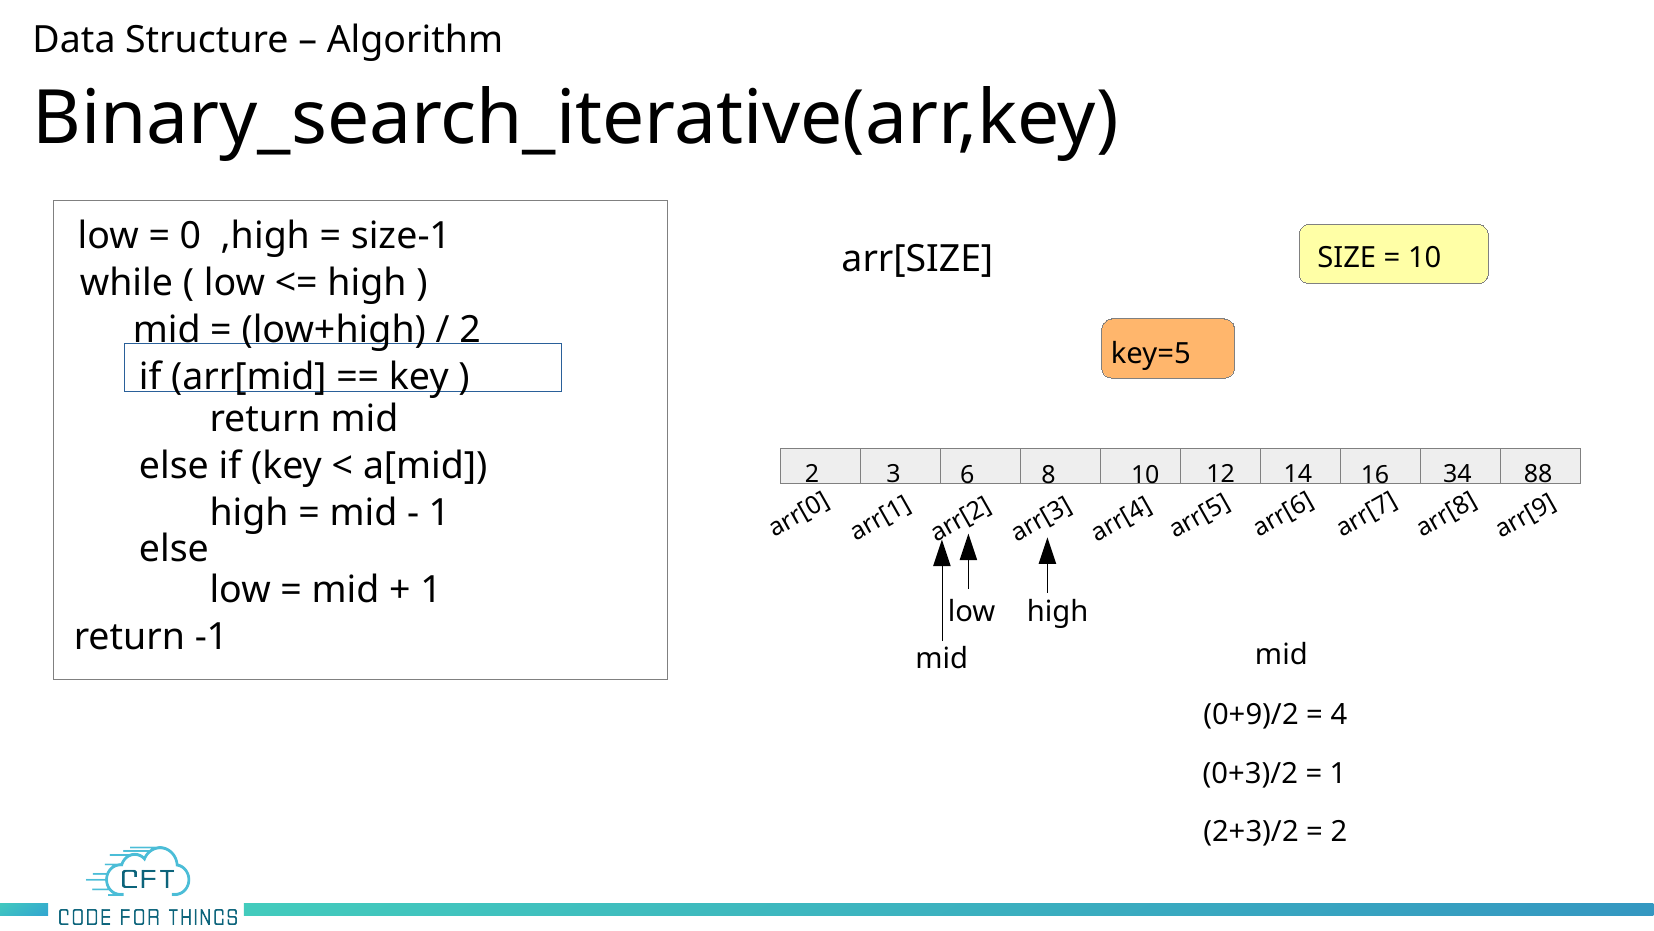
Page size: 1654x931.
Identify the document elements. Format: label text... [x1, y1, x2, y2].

title Data Structure – Algorithm Binary_search_iterative(arr,key) [32, 0, 1595, 199]
text_box (0+3)/2 = 1 [1180, 744, 1394, 804]
text_box [53, 200, 668, 680]
text_box low = 0 ,high = size-1 [53, 200, 609, 260]
text_box low = mid + 1 [194, 555, 621, 614]
text_box arr[7] [1318, 498, 1428, 562]
text_box while ( low <= high ) [64, 260, 514, 307]
text_box [925, 448, 1191, 484]
text_box SIZE = 10 [1302, 228, 1483, 278]
picture [59, 846, 237, 925]
text_box (2+3)/2 = 2 [1181, 803, 1395, 862]
text_box 6 [945, 449, 1007, 494]
text_box arr[0] [744, 484, 857, 558]
text_box 8 [1026, 449, 1089, 494]
text_box high = mid - 1 [194, 478, 621, 537]
text_box high [1028, 582, 1111, 632]
text_box arr[9] [1471, 456, 1602, 560]
text_box [780, 448, 790, 484]
text_box arr[2] [906, 488, 1016, 563]
text_box else [124, 513, 243, 573]
text_box arr[6] [1232, 484, 1362, 562]
text_box 2 [790, 448, 844, 493]
text_box 10 [1116, 449, 1181, 494]
text_box [1299, 224, 1489, 284]
text_box arr[1] [826, 485, 935, 562]
text_box if (arr[mid] == key ) [124, 342, 550, 401]
text_box arr[5] [1151, 484, 1267, 556]
text_box arr[SIZE] [826, 224, 1040, 291]
text_box 16 [1346, 449, 1420, 501]
text_box [1331, 448, 1428, 484]
text_box low [933, 582, 1028, 632]
text_box key=5 [1096, 324, 1241, 409]
text_box [1571, 448, 1581, 461]
text_box mid = (low+high) / 2 [118, 295, 603, 354]
text_box (0+9)/2 = 4 [1181, 685, 1395, 745]
text_box arr[3] [986, 491, 1104, 568]
text_box 34 [1428, 448, 1491, 500]
text_box [1491, 448, 1509, 484]
text_box [1103, 318, 1234, 324]
text_box [844, 448, 871, 484]
text_box 3 [871, 448, 925, 493]
text_box 14 [1269, 448, 1331, 500]
text_box 88 [1509, 448, 1571, 500]
text_box [1254, 448, 1269, 484]
text_box 12 [1191, 448, 1254, 493]
text_box mid [1240, 625, 1335, 685]
text_box return mid [194, 383, 443, 443]
text_box return -1 [59, 602, 290, 662]
text_box arr[8] [1399, 484, 1503, 559]
text_box else if (key < a[mid]) [124, 431, 621, 490]
text_box arr[4] [1074, 492, 1179, 562]
text_box mid [900, 629, 991, 739]
